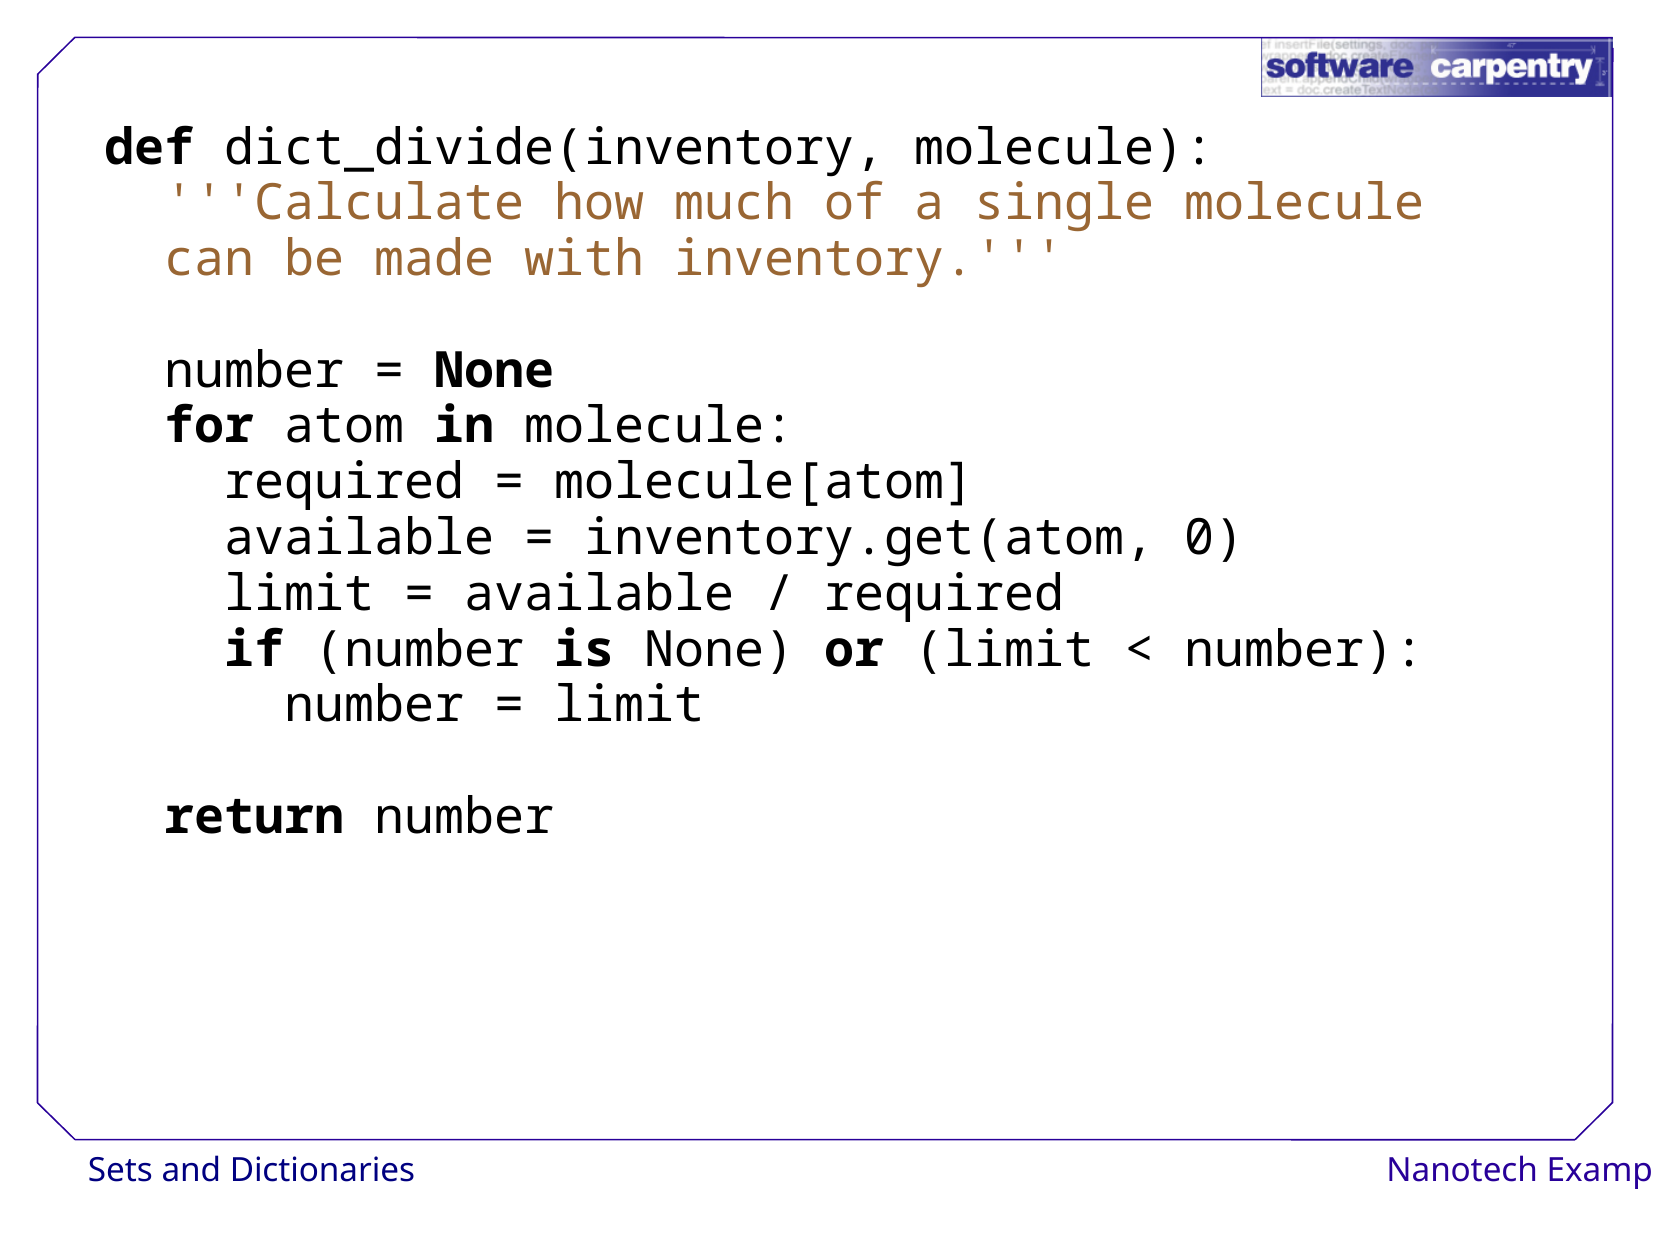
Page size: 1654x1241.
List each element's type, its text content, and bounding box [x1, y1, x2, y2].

picture [1261, 39, 1613, 97]
text_box def dict_divide(inventory, molecule): '''Calculate how much of a single molecule can be made with inventory.''' number = None for atom in molecule: required = molecule[atom] available = inventory.get(atom, 0) limit = available / required if (number is None) or (limit < number): number = limit return number [89, 112, 1177, 1093]
